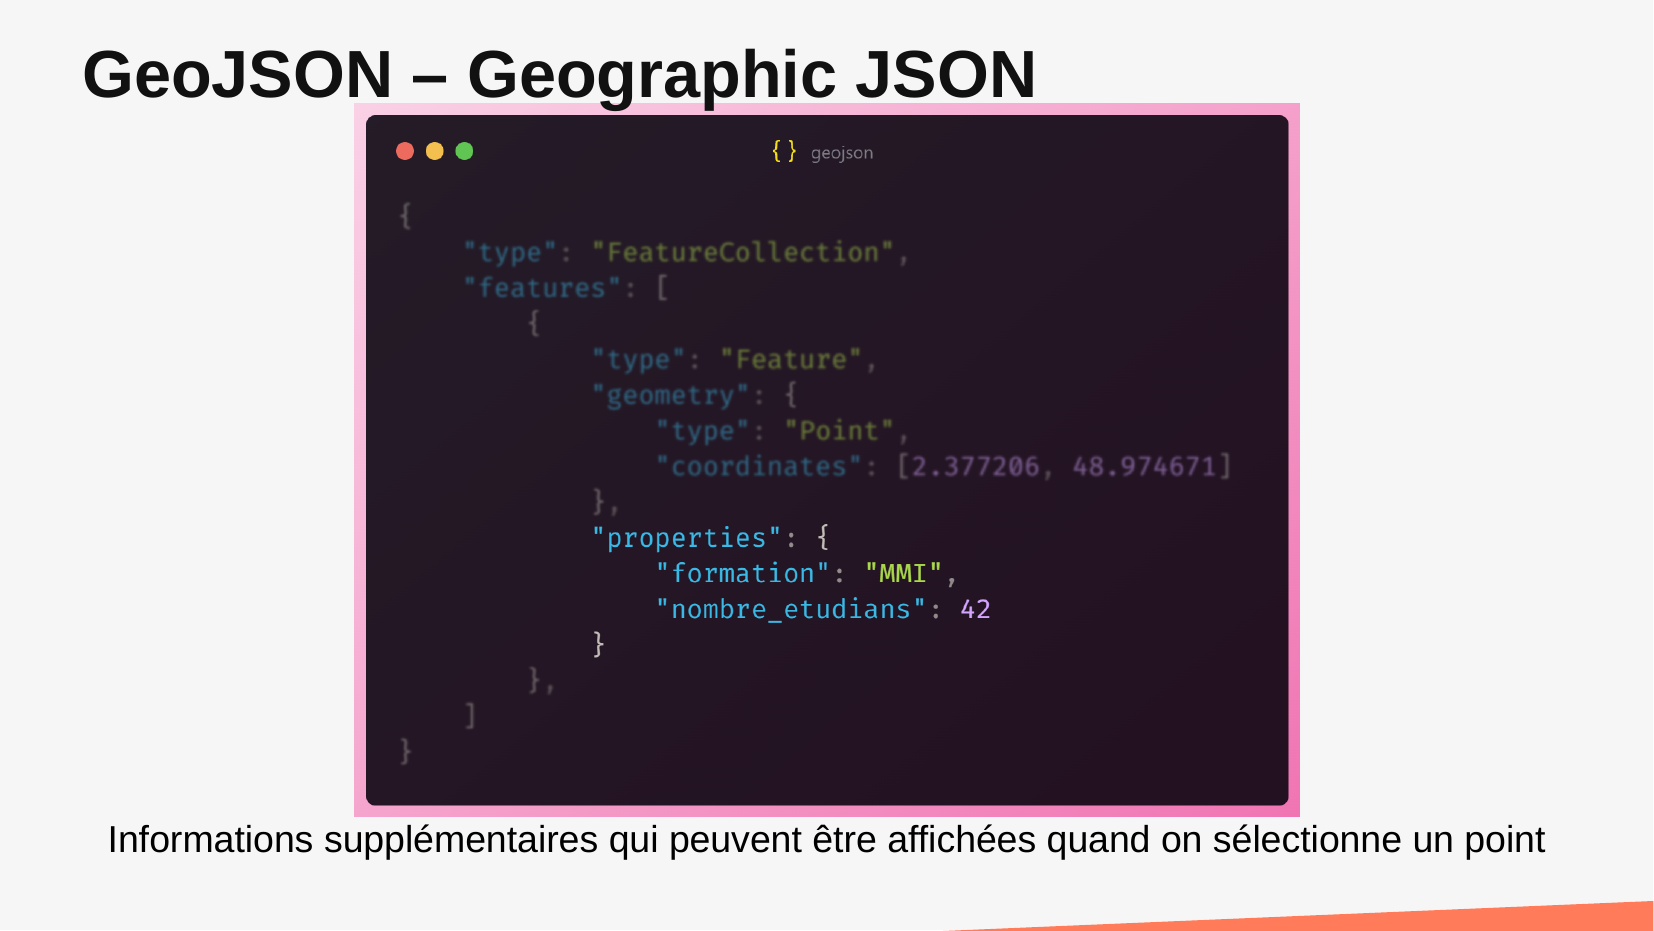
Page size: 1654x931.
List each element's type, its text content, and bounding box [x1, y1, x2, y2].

picture [354, 115, 1300, 811]
title GeoJSON – Geographic JSON [82, 37, 1571, 115]
text_box Informations supplémentaires qui peuvent être affichées quand on sélectionne un point [44, 811, 1610, 911]
text_box [943, 900, 1654, 931]
